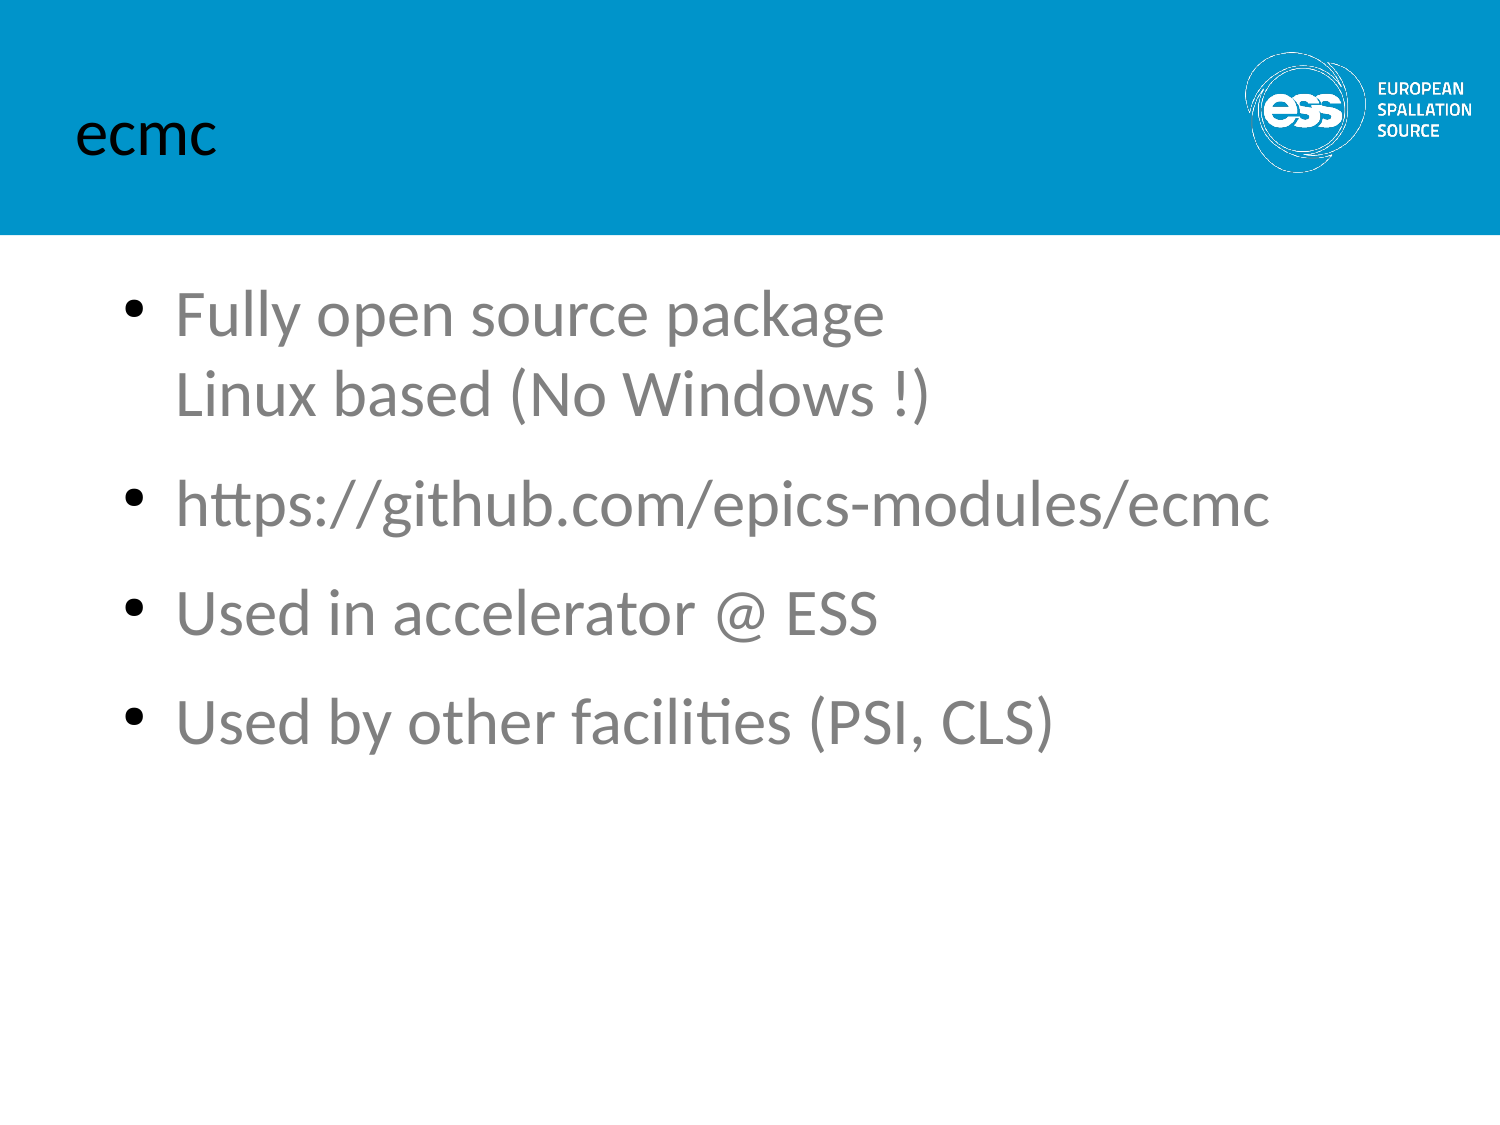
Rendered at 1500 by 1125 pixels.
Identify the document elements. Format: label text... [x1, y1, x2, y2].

picture [1454, 83, 1458, 94]
picture [1389, 104, 1393, 115]
picture [1443, 86, 1450, 93]
title ecmc [75, 45, 1247, 233]
picture [1264, 94, 1342, 127]
picture [1436, 104, 1444, 115]
picture [1400, 83, 1407, 94]
list Fully open source package Linux based (No Windows !) https://github.com/epics-modules/ecmc Used in accelerator @ ESS Used by other facilities (PSI, CLS) [90, 262, 1441, 1005]
picture [1398, 109, 1406, 115]
picture [1432, 125, 1438, 136]
picture [1422, 125, 1428, 134]
picture [1418, 104, 1423, 115]
picture [1423, 83, 1430, 94]
picture [1409, 104, 1415, 115]
picture [1379, 83, 1385, 94]
